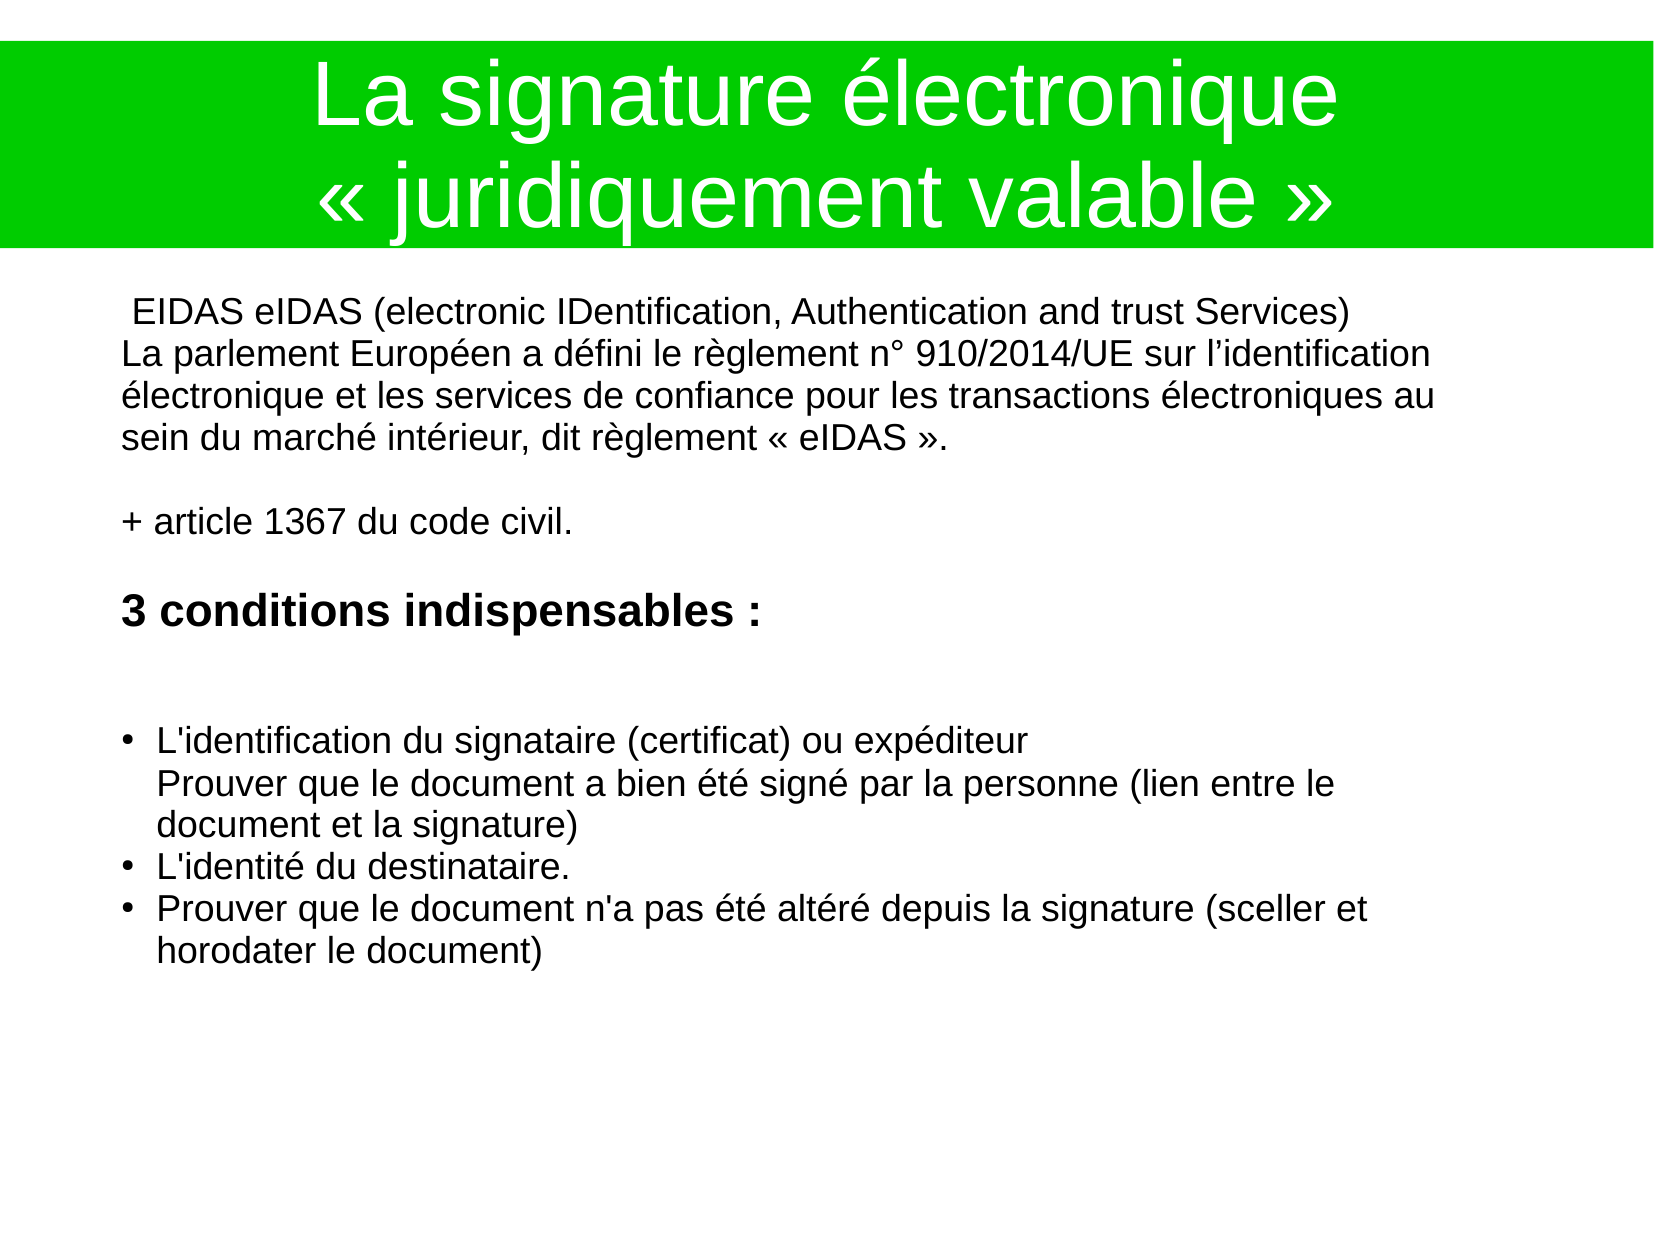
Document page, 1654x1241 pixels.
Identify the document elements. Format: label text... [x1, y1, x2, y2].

title La signature électronique « juridiquement valable » [0, 40, 1654, 249]
text_box EIDAS eIDAS (electronic IDentification, Authentication and trust Services) La parlement Européen a défini le règlement n° 910/2014/UE sur l’identification électronique et les services de confiance pour les transactions électroniques au sein du marché intérieur, dit règlement « eIDAS ». + article 1367 du code civil. 3 conditions indispensables : L'identification du signataire (certificat) ou expéditeur Prouver que le document a bien été signé par la personne (lien entre le document et la signature) L'identité du destinataire. Prouver que le document n'a pas été altéré depuis la signature (sceller et horodater le document) [106, 283, 1477, 1111]
